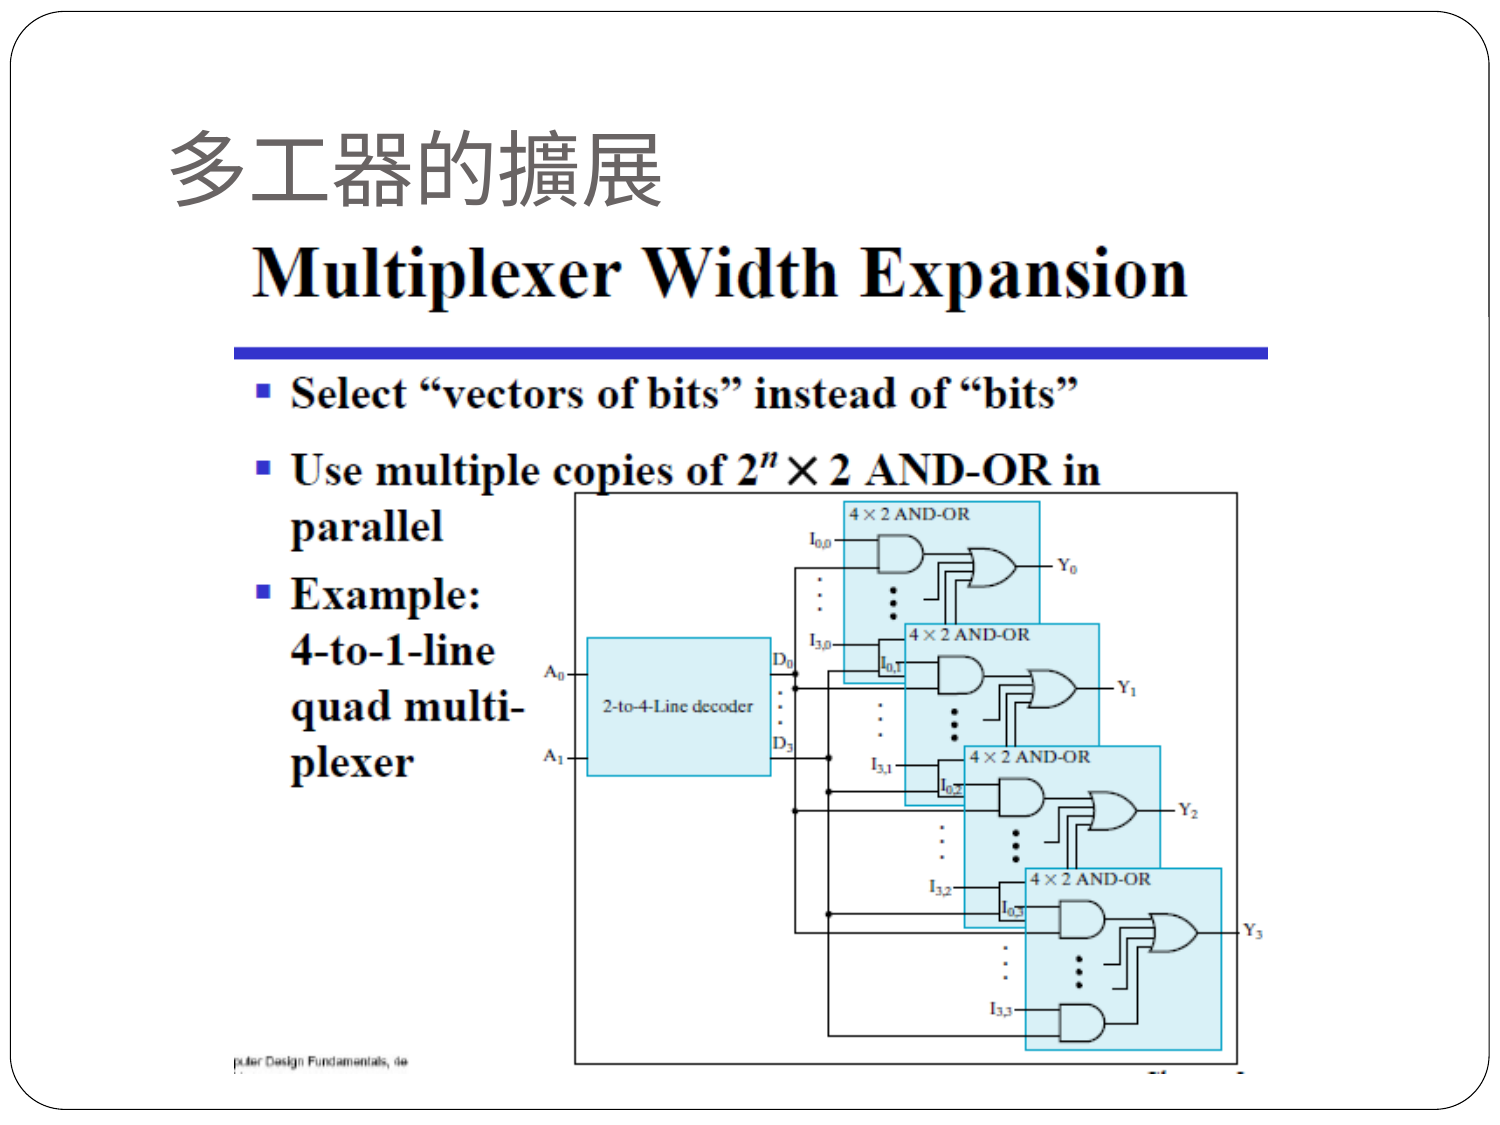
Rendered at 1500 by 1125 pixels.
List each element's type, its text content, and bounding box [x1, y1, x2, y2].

text_box [234, 234, 1268, 1075]
title 多工器的擴展 [150, 44, 1426, 233]
